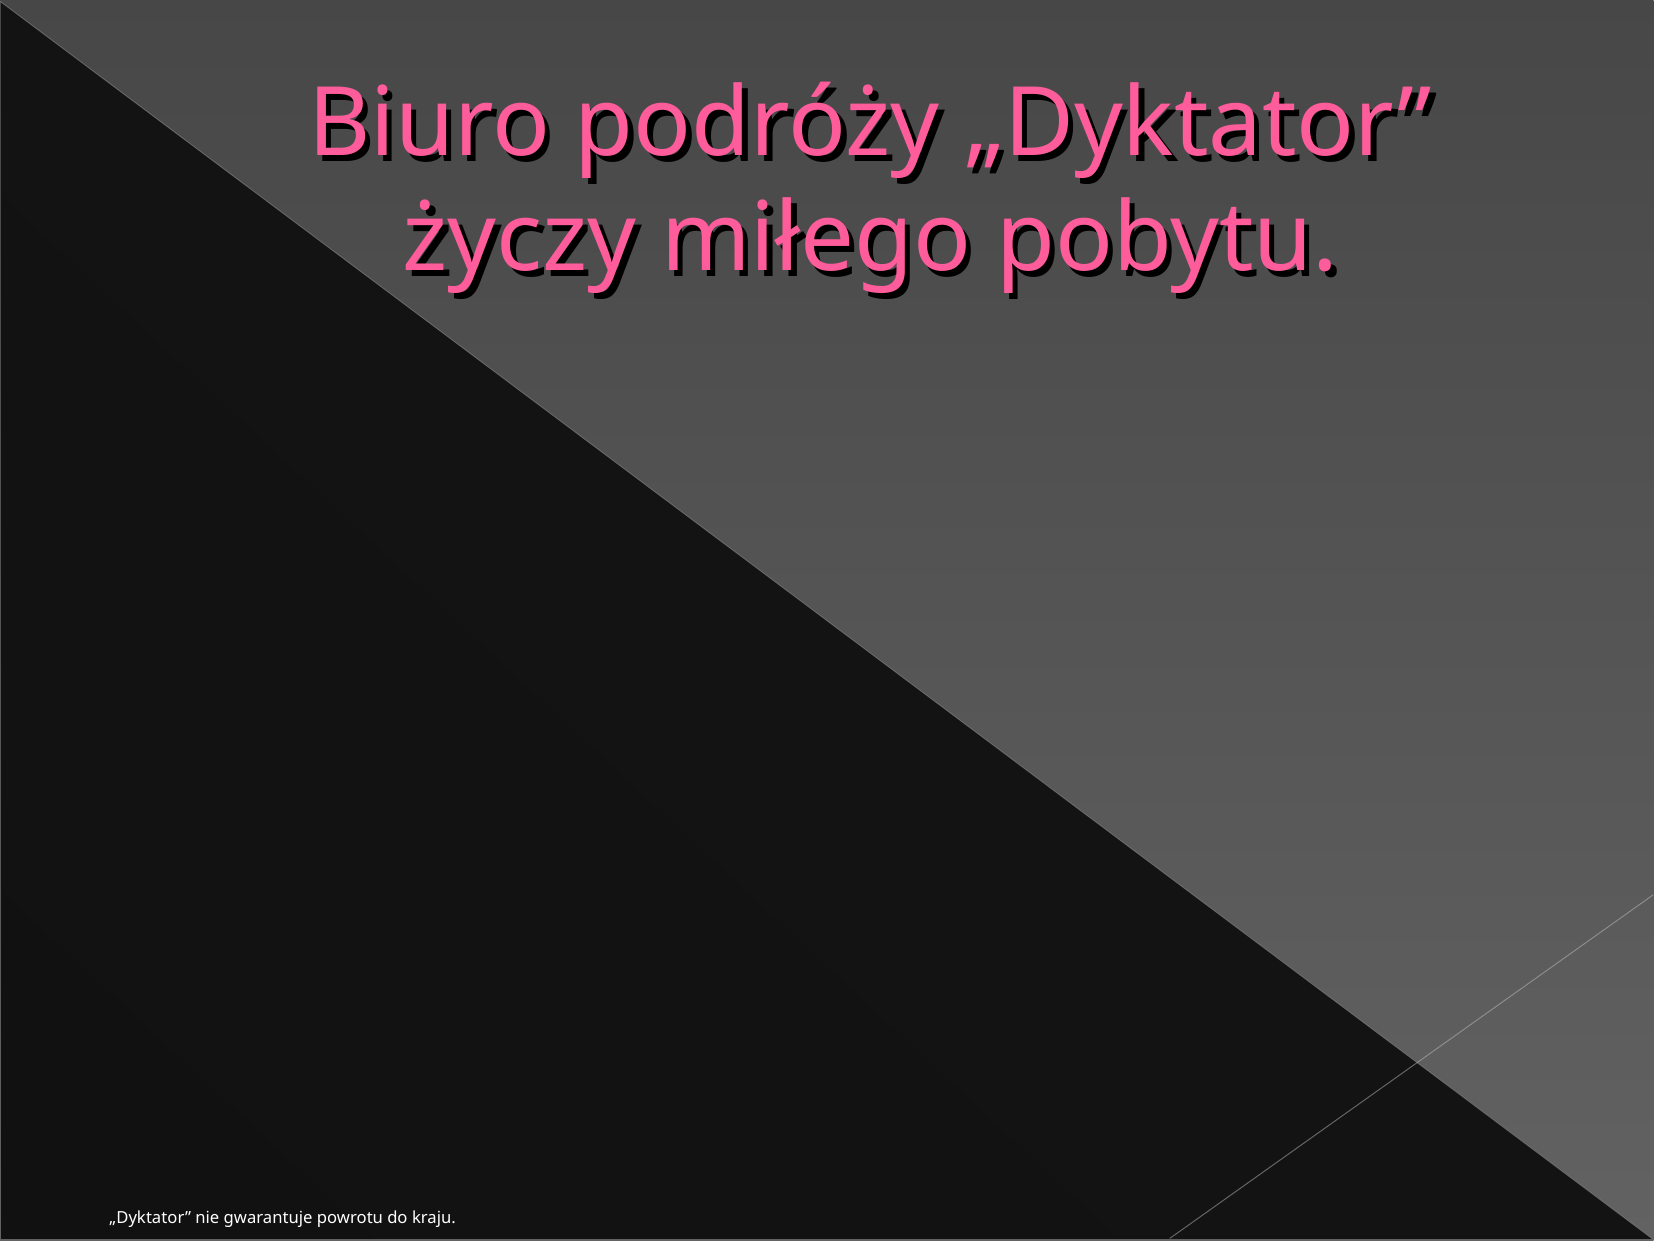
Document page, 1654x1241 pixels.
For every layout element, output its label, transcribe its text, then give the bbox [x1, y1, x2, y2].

title Biuro podróży „Dyktator” życzy miłego pobytu. [82, 48, 1571, 302]
list „Dyktator” nie gwarantuje powrotu do kraju. [0, 1198, 1489, 1241]
